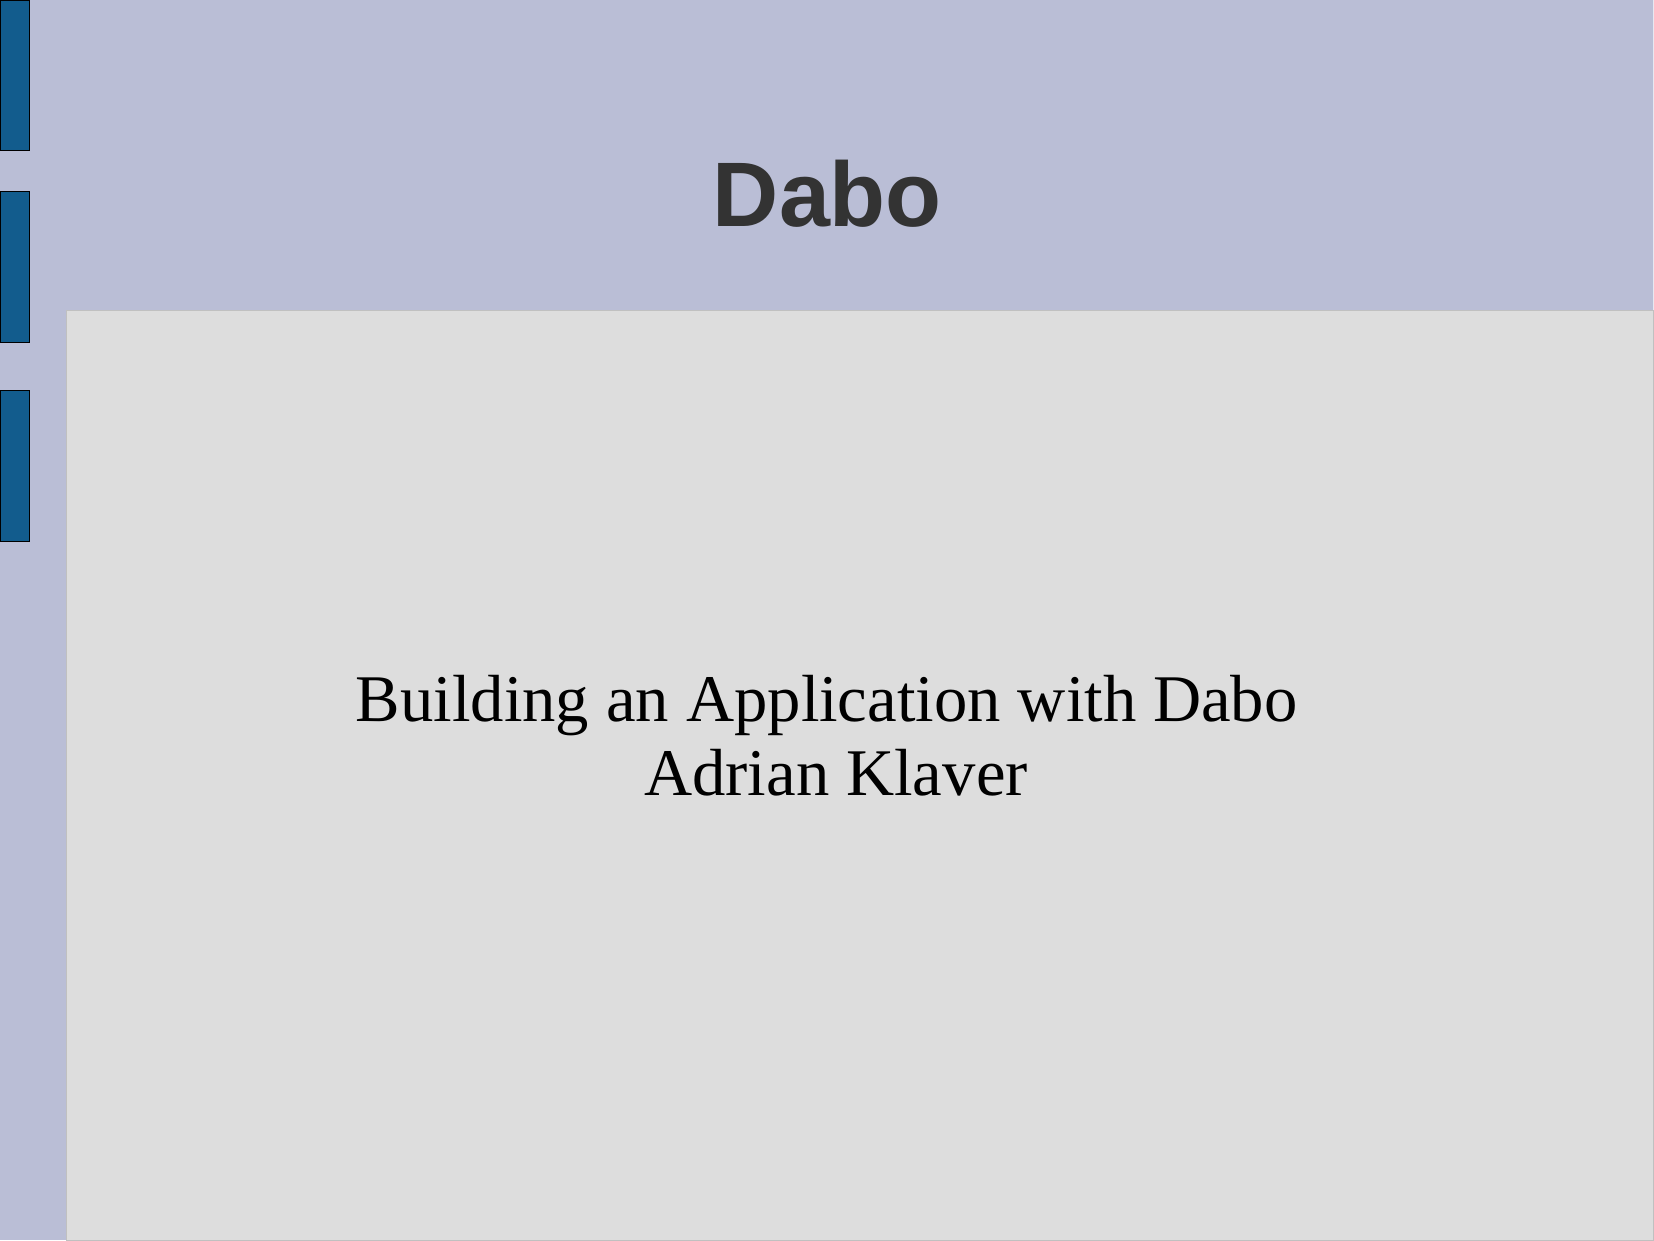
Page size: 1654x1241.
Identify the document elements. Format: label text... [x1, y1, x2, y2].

title Dabo [121, 91, 1534, 299]
subtitle Building an Application with Dabo Adrian Klaver [121, 344, 1534, 1127]
